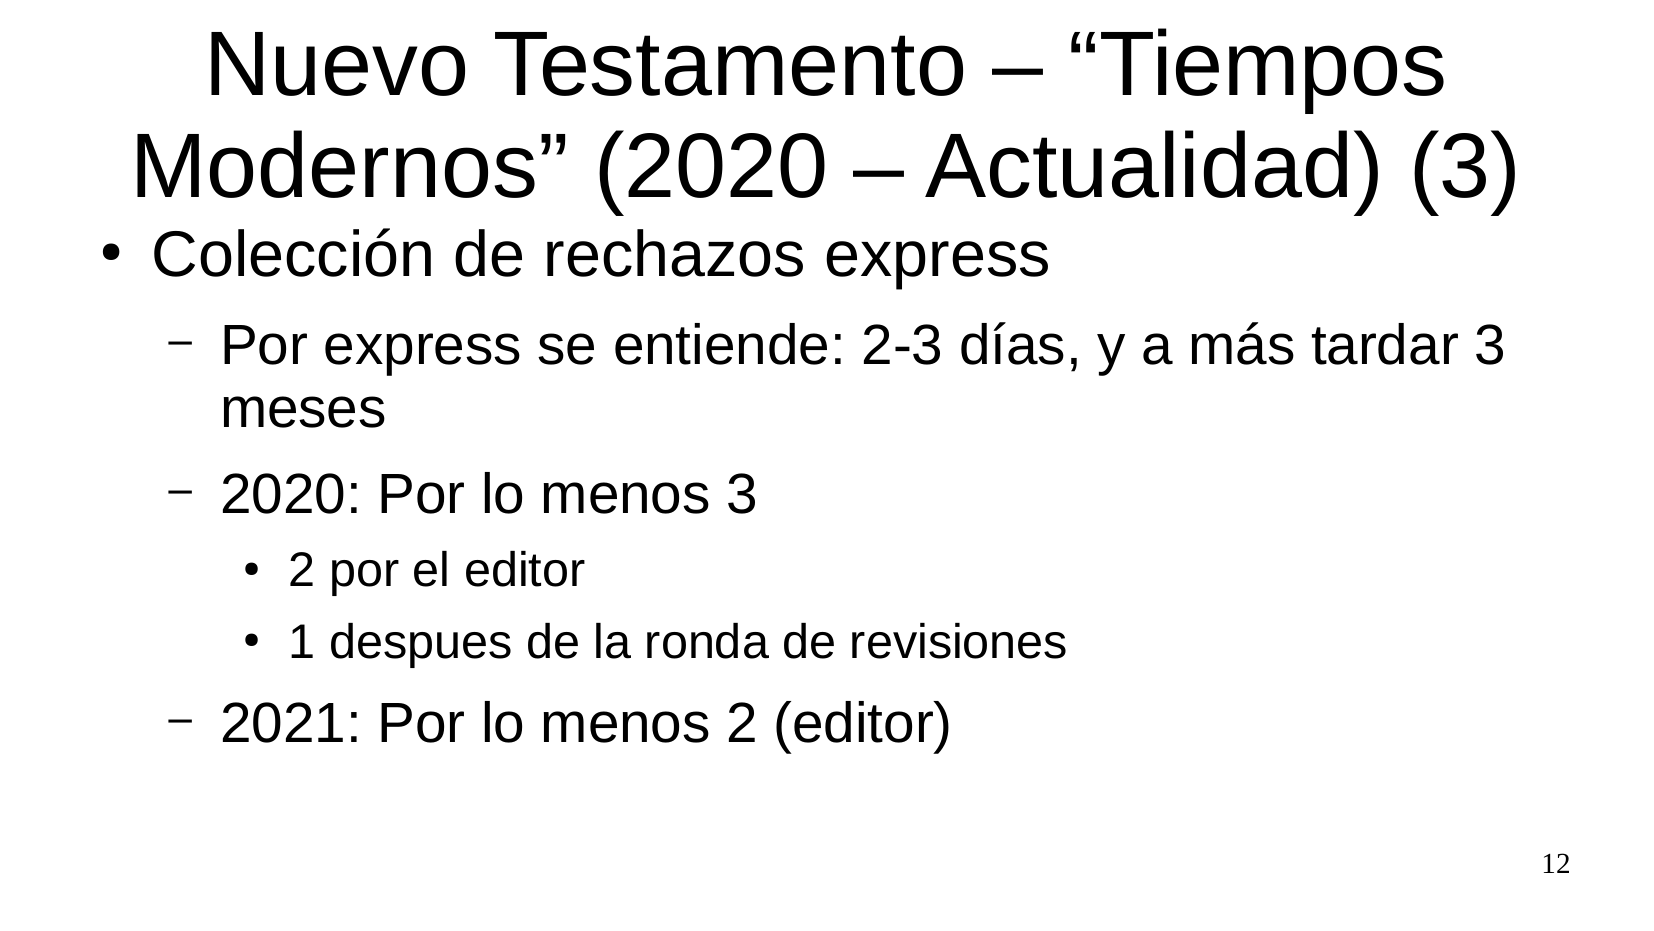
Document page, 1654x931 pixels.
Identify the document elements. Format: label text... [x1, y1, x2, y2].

title Nuevo Testamento – “Tiempos Modernos” (2020 – Actualidad) (3) [82, 12, 1571, 217]
list Colección de rechazos express Por express se entiende: 2-3 días, y a más tardar 3 meses 2020: Por lo menos 3 2 por el editor 1 despues de la ronda de revisiones 2021: Por lo menos 2 (editor) [82, 217, 1571, 758]
